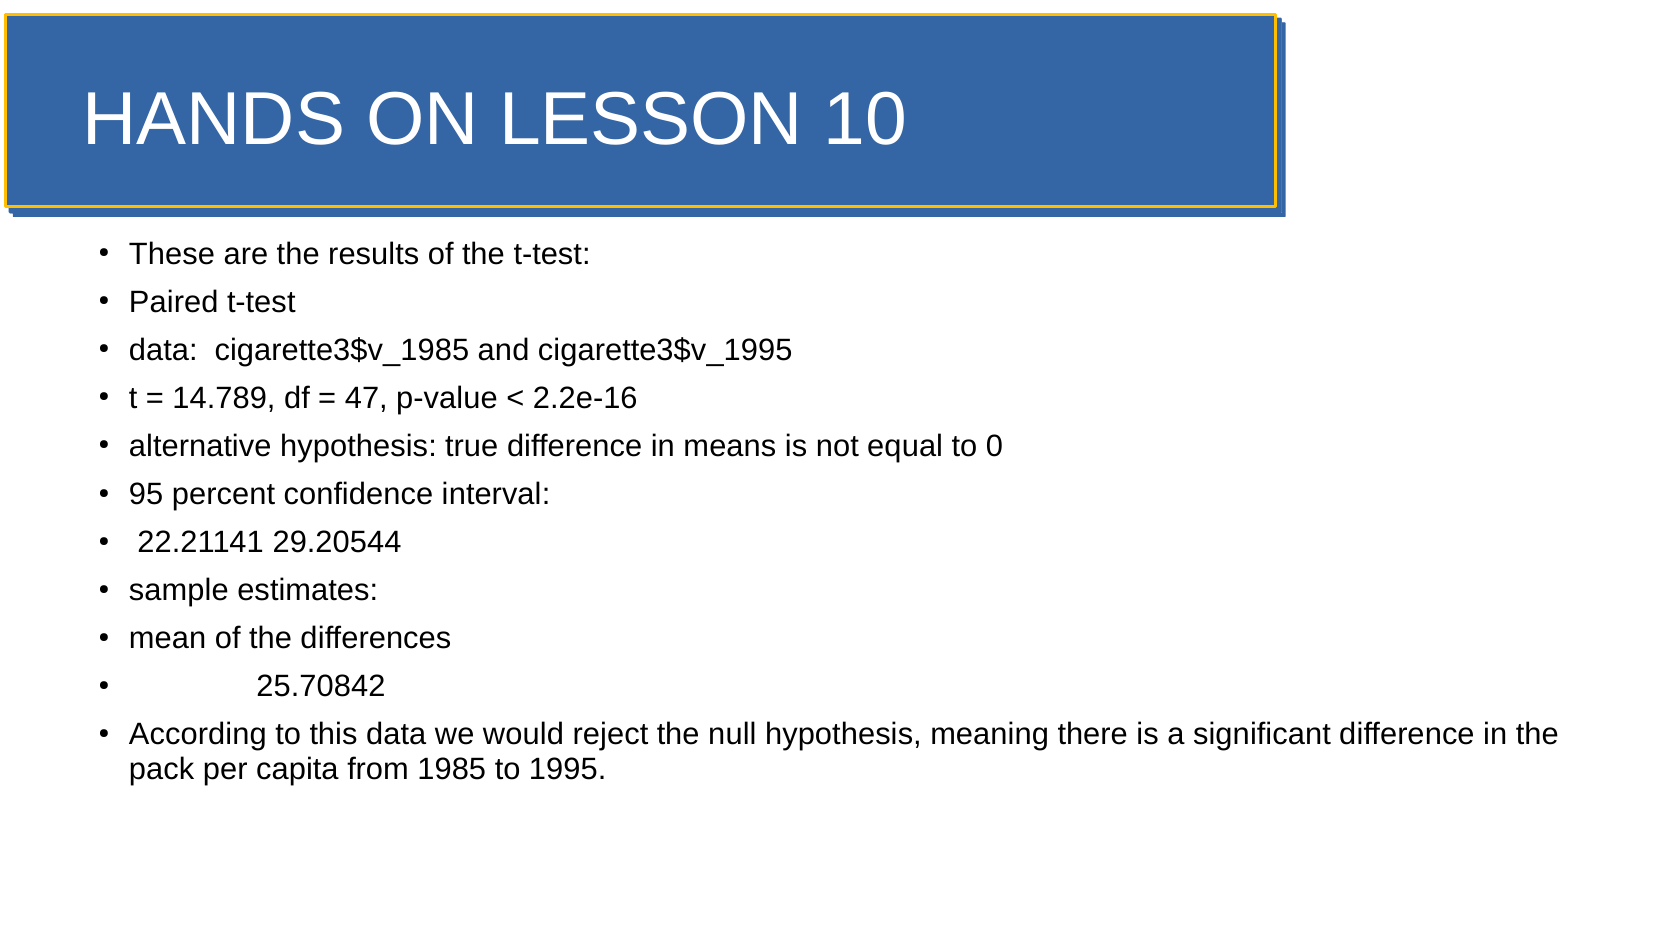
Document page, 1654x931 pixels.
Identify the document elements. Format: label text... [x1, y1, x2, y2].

title HANDS ON LESSON 10 [82, 44, 1235, 192]
list These are the results of the t-test: Paired t-test data: cigarette3$v_1985 and cigarette3$v_1995 t = 14.789, df = 47, p-value < 2.2e-16 alternative hypothesis: true difference in means is not equal to 0 95 percent confidence interval: 22.21141 29.20544 sample estimates: mean of the differences 25.70842 According to this data we would reject the null hypothesis, meaning there is a significant difference in the pack per capita from 1985 to 1995. [88, 236, 1565, 798]
